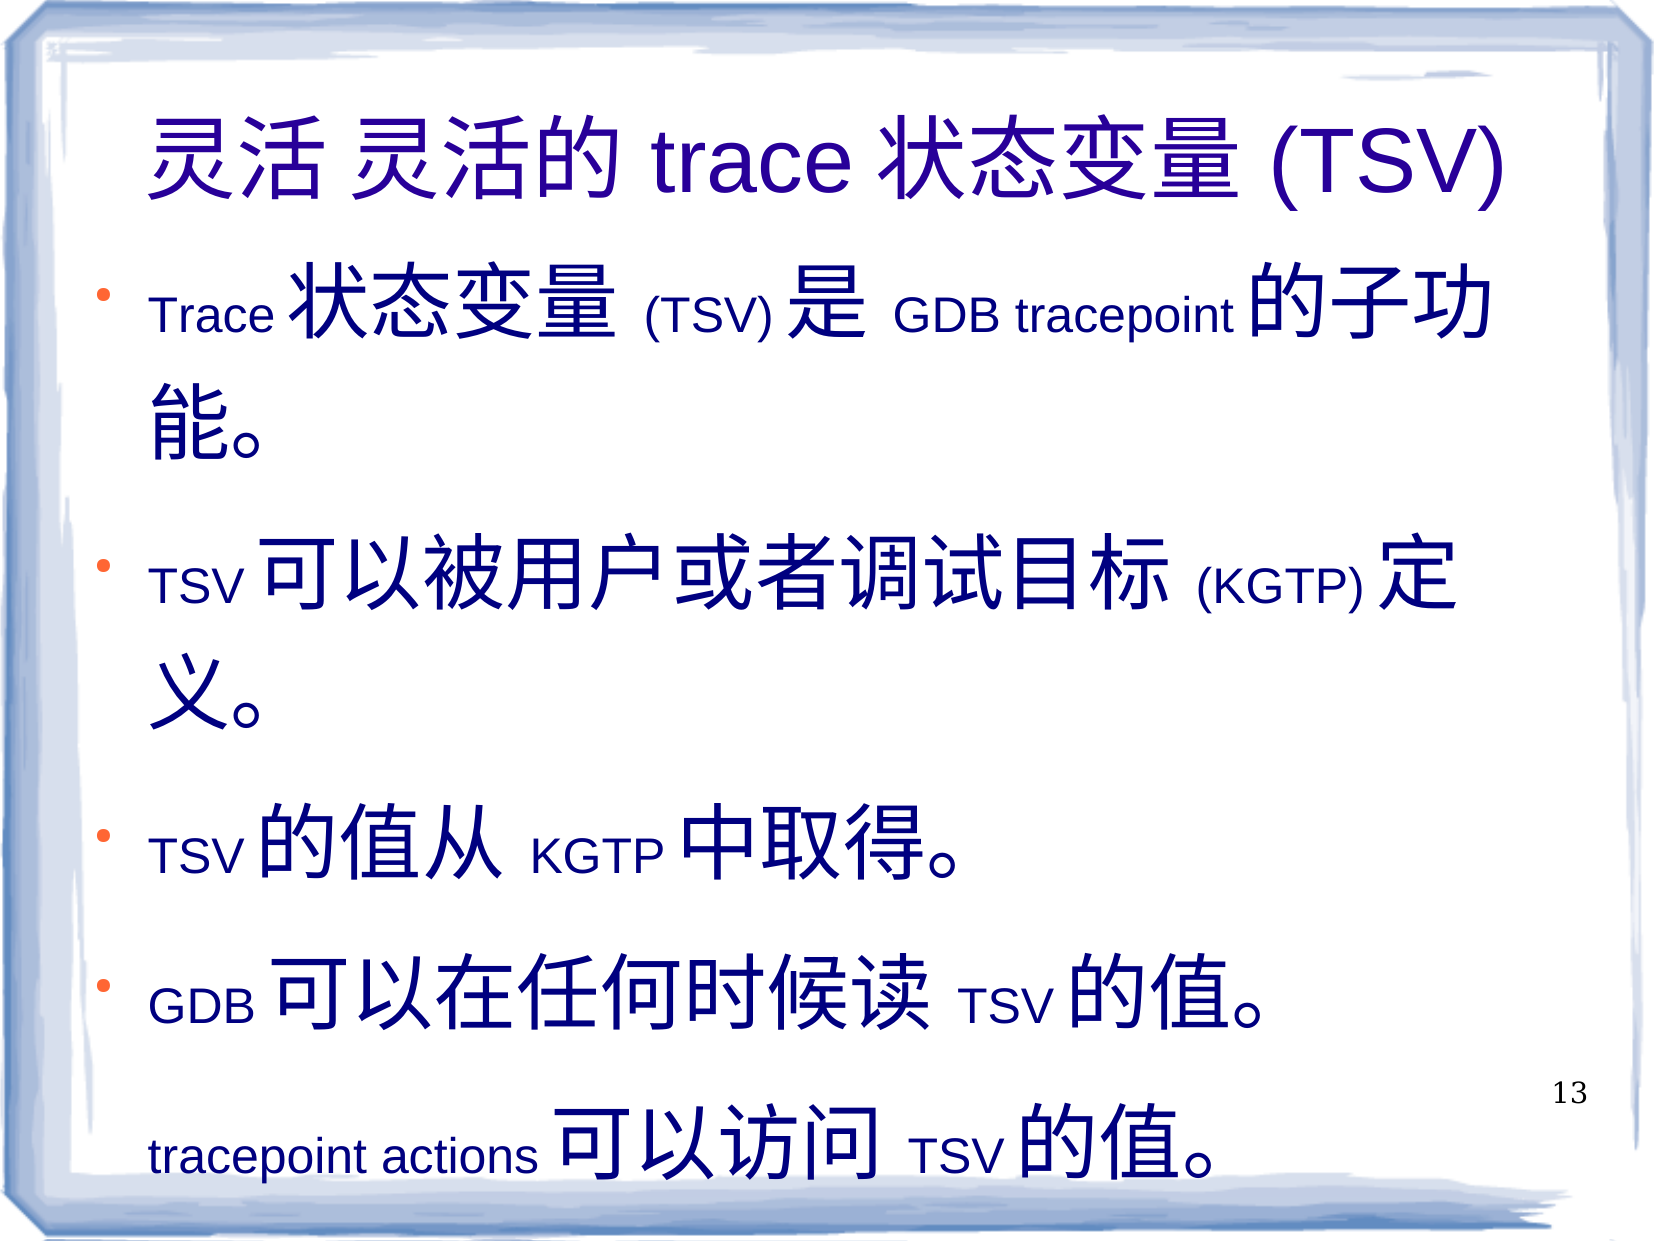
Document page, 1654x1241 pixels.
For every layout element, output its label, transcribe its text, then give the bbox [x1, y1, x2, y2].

picture [0, 0, 1654, 1241]
title 灵活 灵活的trace状态变量(TSV) [82, 49, 1571, 257]
list Trace状态变量(TSV)是GDB tracepoint的子功能。 TSV可以被用户或者调试目标(KGTP)定义。 TSV的值从KGTP中取得。 GDB可以在任何时候读TSV的值。 tracepoint actions可以访问TSV的值。 [76, 236, 1565, 1034]
